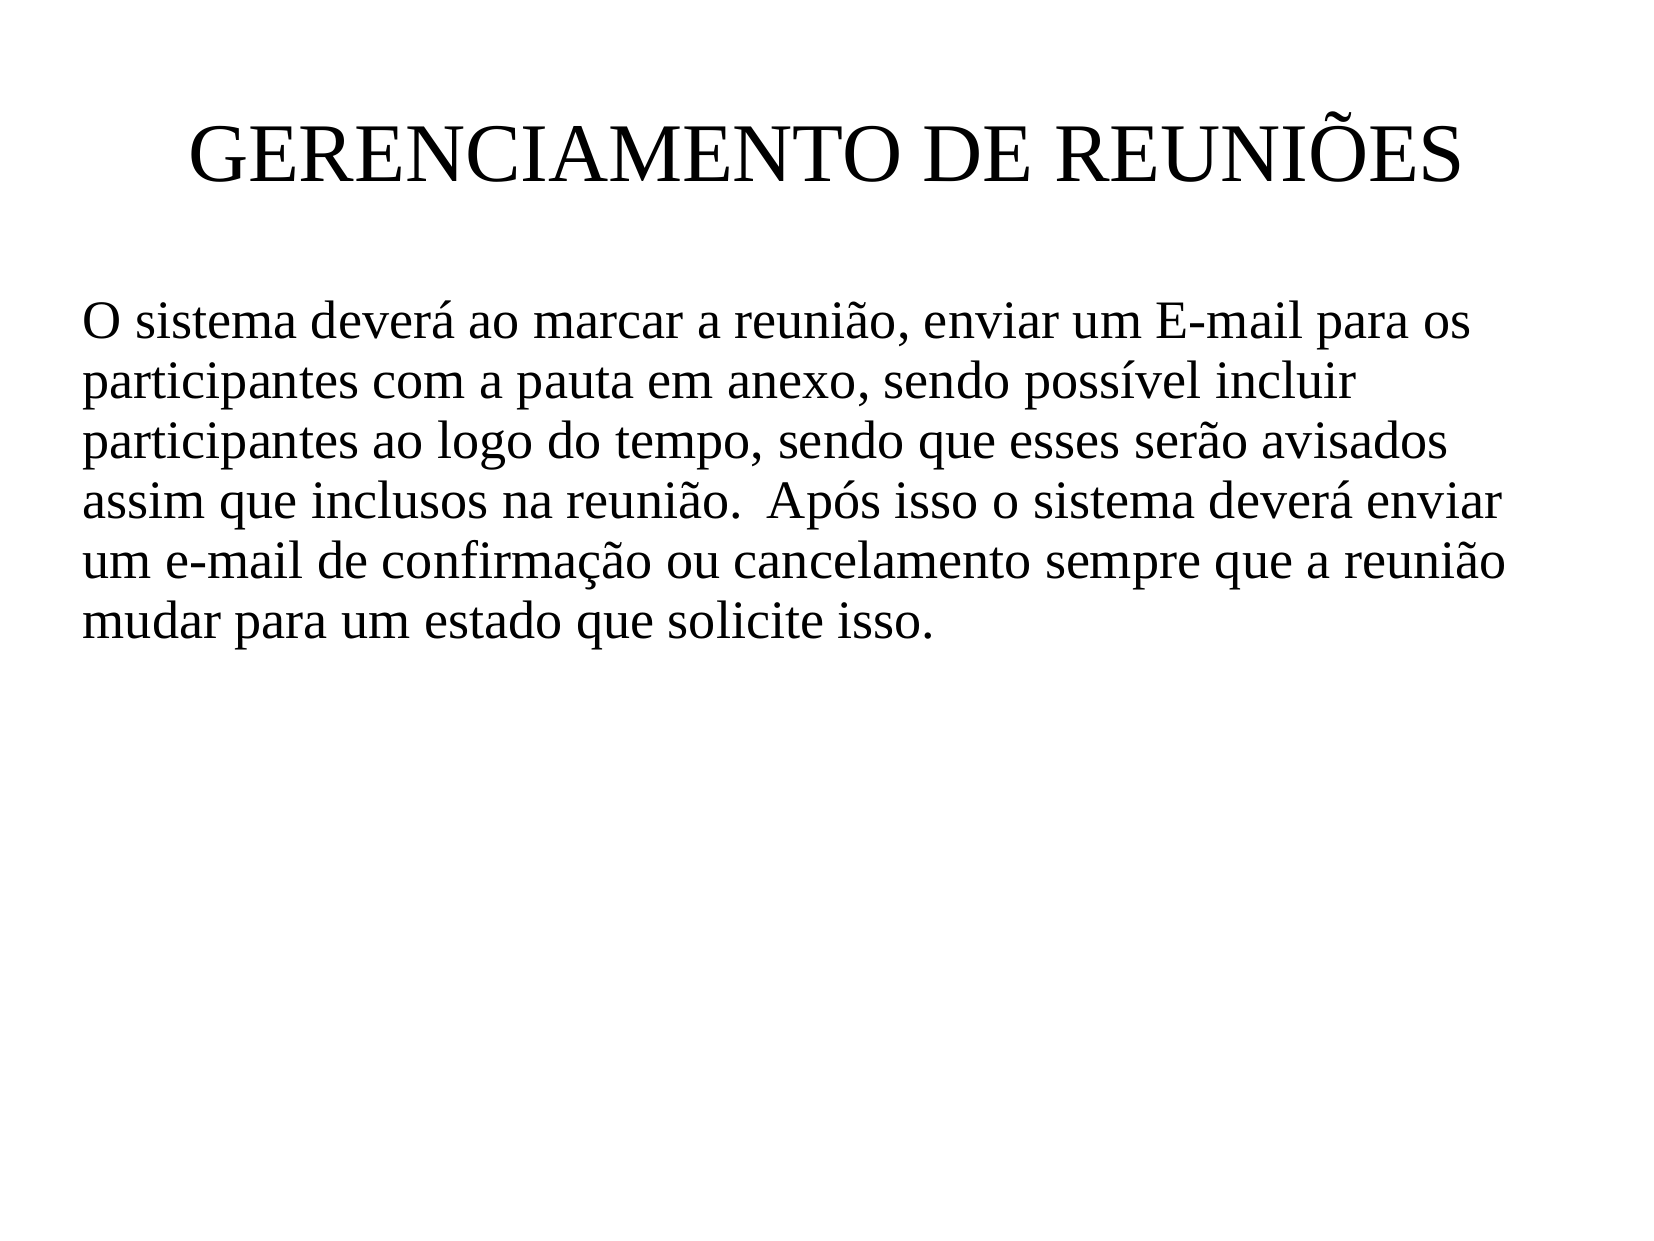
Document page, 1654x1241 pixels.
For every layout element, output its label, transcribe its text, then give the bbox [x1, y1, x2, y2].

title GERENCIAMENTO DE REUNIÕES [82, 49, 1571, 257]
list O sistema deverá ao marcar a reunião, enviar um E-mail para os participantes com a pauta em anexo, sendo possível incluir participantes ao logo do tempo, sendo que esses serão avisados assim que inclusos na reunião. Após isso o sistema deverá enviar um e-mail de confirmação ou cancelamento sempre que a reunião mudar para um estado que solicite isso. [82, 290, 1571, 1010]
